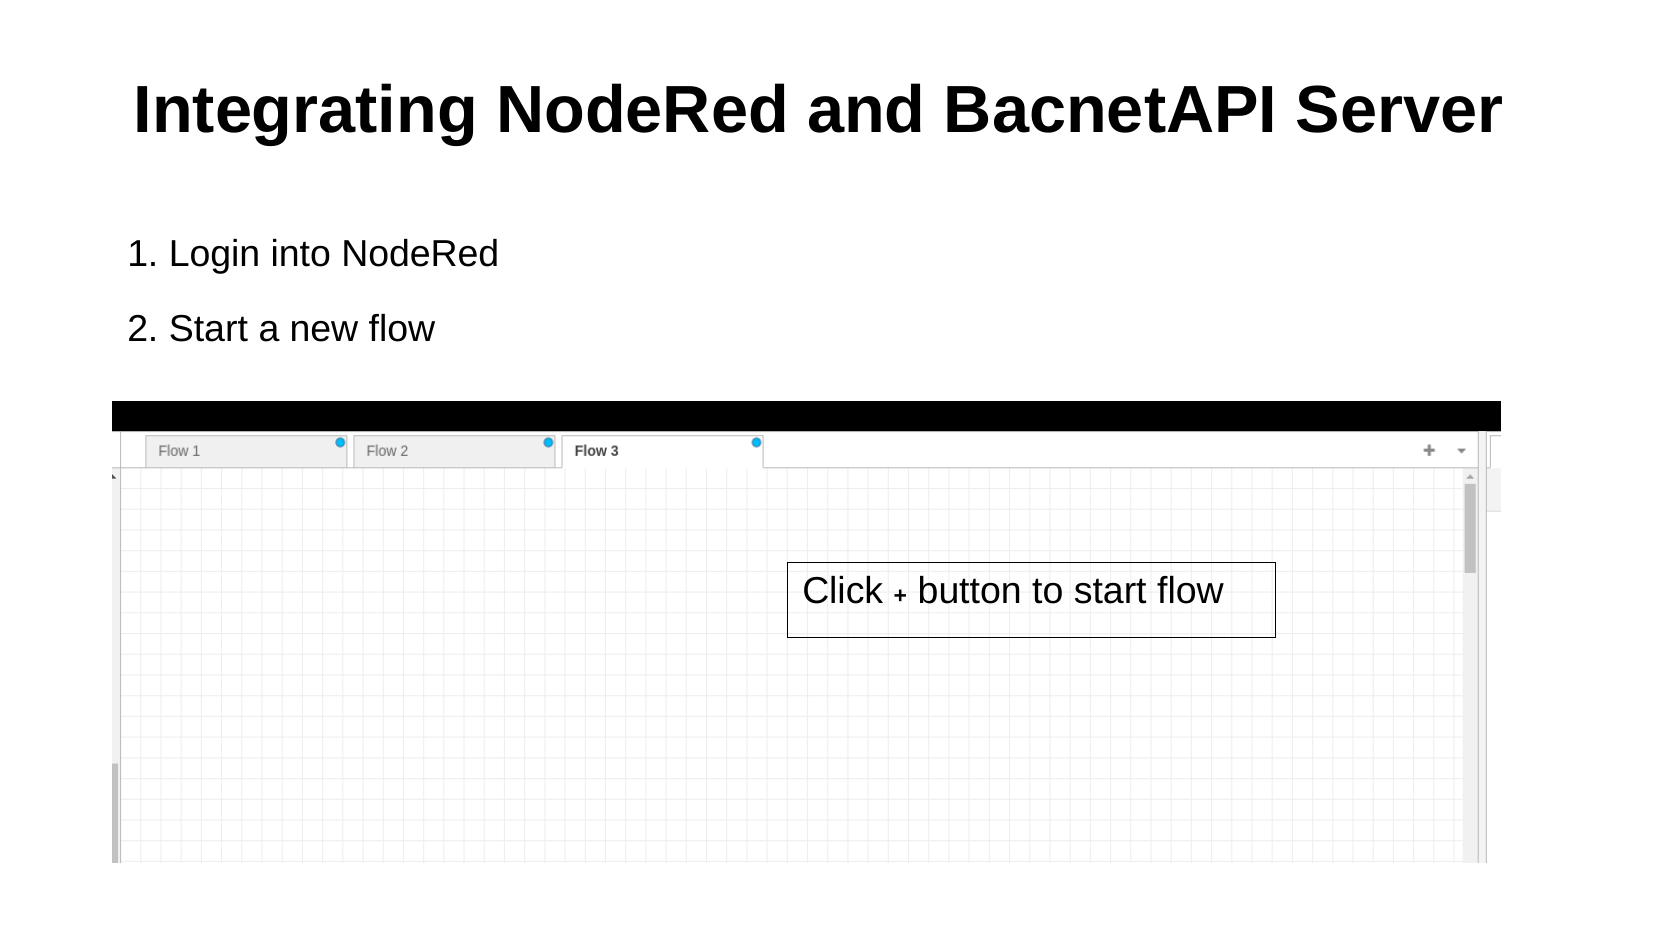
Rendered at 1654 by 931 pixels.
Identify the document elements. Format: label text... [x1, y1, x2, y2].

text_box 2. Start a new flow [112, 300, 826, 357]
text_box 1. Login into NodeRed [112, 225, 1426, 282]
title Integrating NodeRed and BacnetAPI Server [75, 32, 1564, 188]
picture [112, 401, 1501, 863]
text_box Click + button to start flow [787, 562, 1276, 638]
